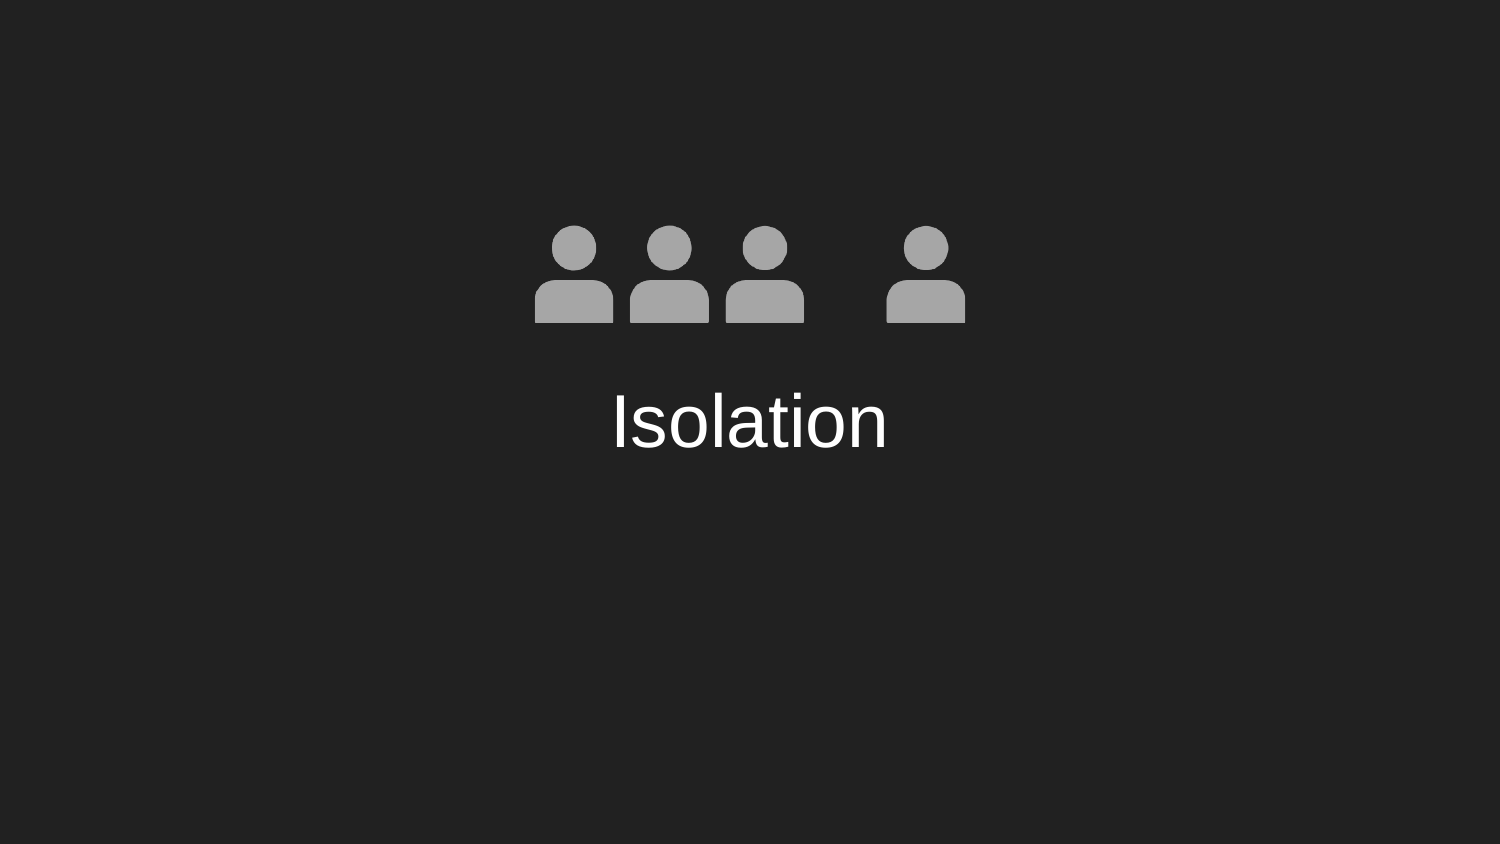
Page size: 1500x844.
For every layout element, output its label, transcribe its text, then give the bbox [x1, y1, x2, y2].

title Isolation [51, 352, 1449, 491]
picture [496, 126, 1022, 422]
